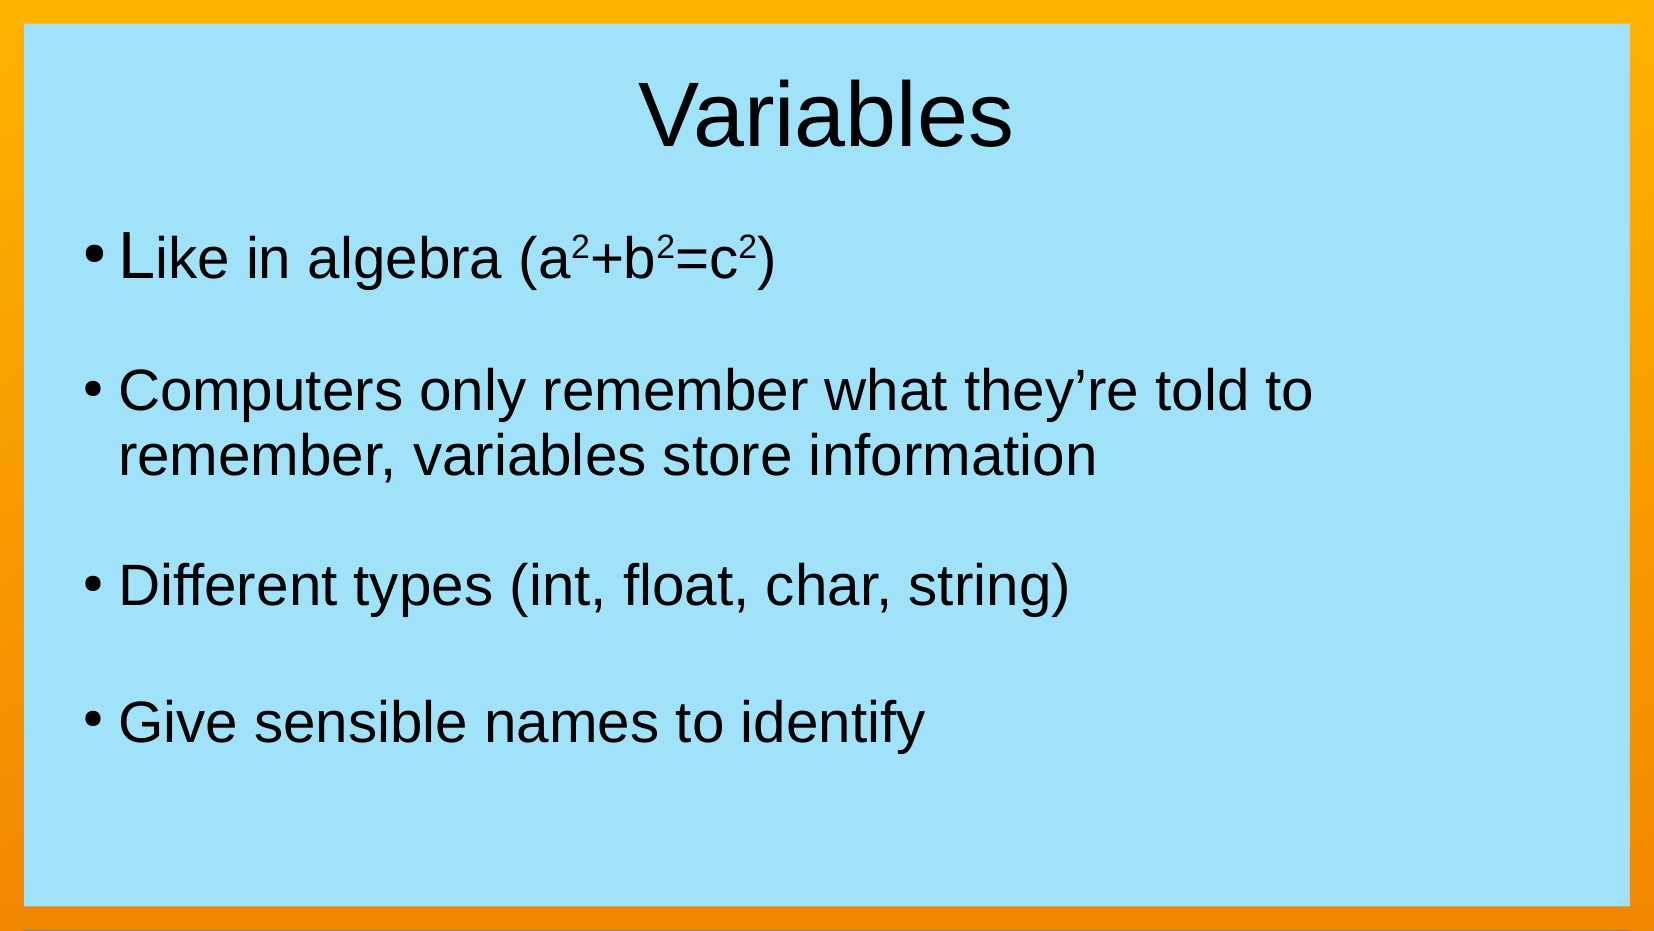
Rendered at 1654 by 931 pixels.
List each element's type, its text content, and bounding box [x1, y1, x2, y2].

subtitle Like in algebra (a2+b2=c2) Computers only remember what they’re told to remember, variables store information Different types (int, float, char, string) Give sensible names to identify [82, 217, 1571, 758]
title Variables [82, 37, 1571, 193]
